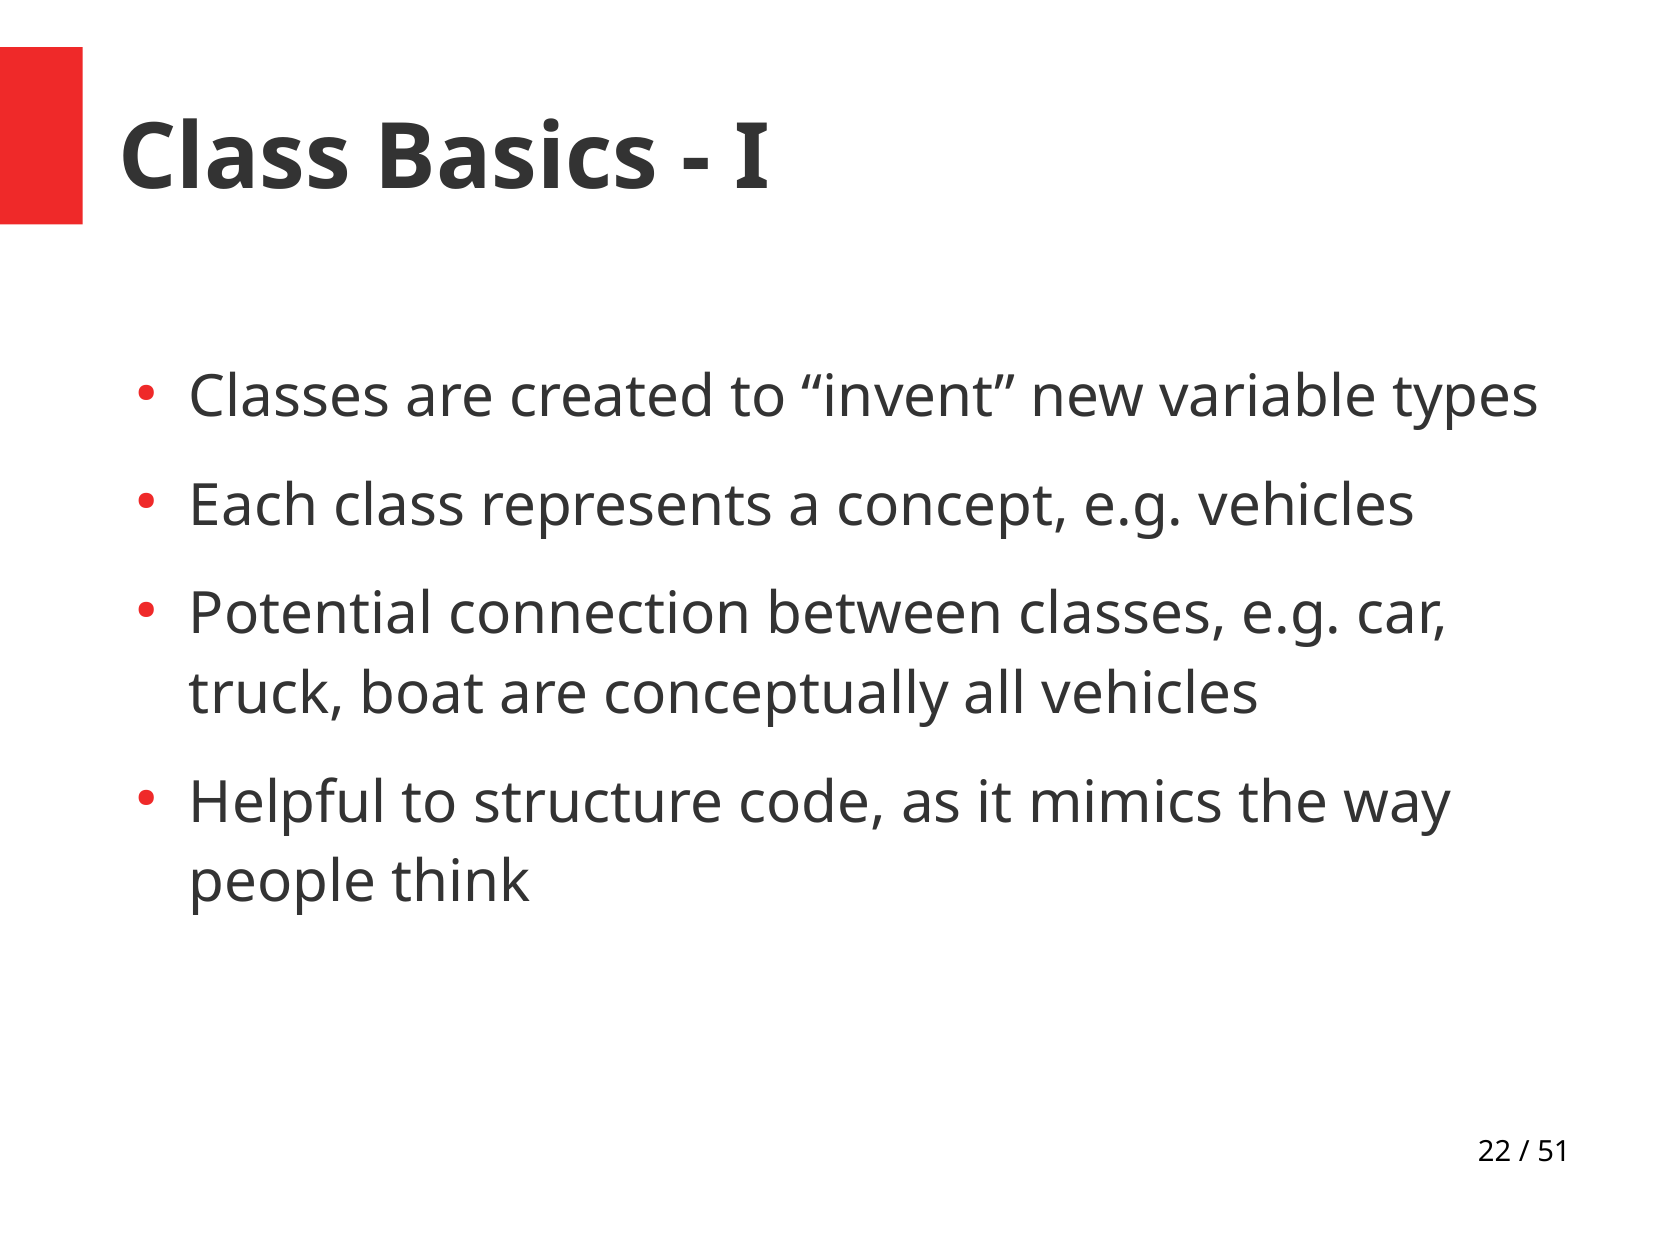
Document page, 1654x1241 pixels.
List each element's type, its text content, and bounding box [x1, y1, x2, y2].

title Class Basics - I [118, 49, 1571, 257]
list Classes are created to “invent” new variable types Each class represents a concept, e.g. vehicles Potential connection between classes, e.g. car, truck, boat are conceptually all vehicles Helpful to structure code, as it mimics the way people think [118, 354, 1583, 1074]
